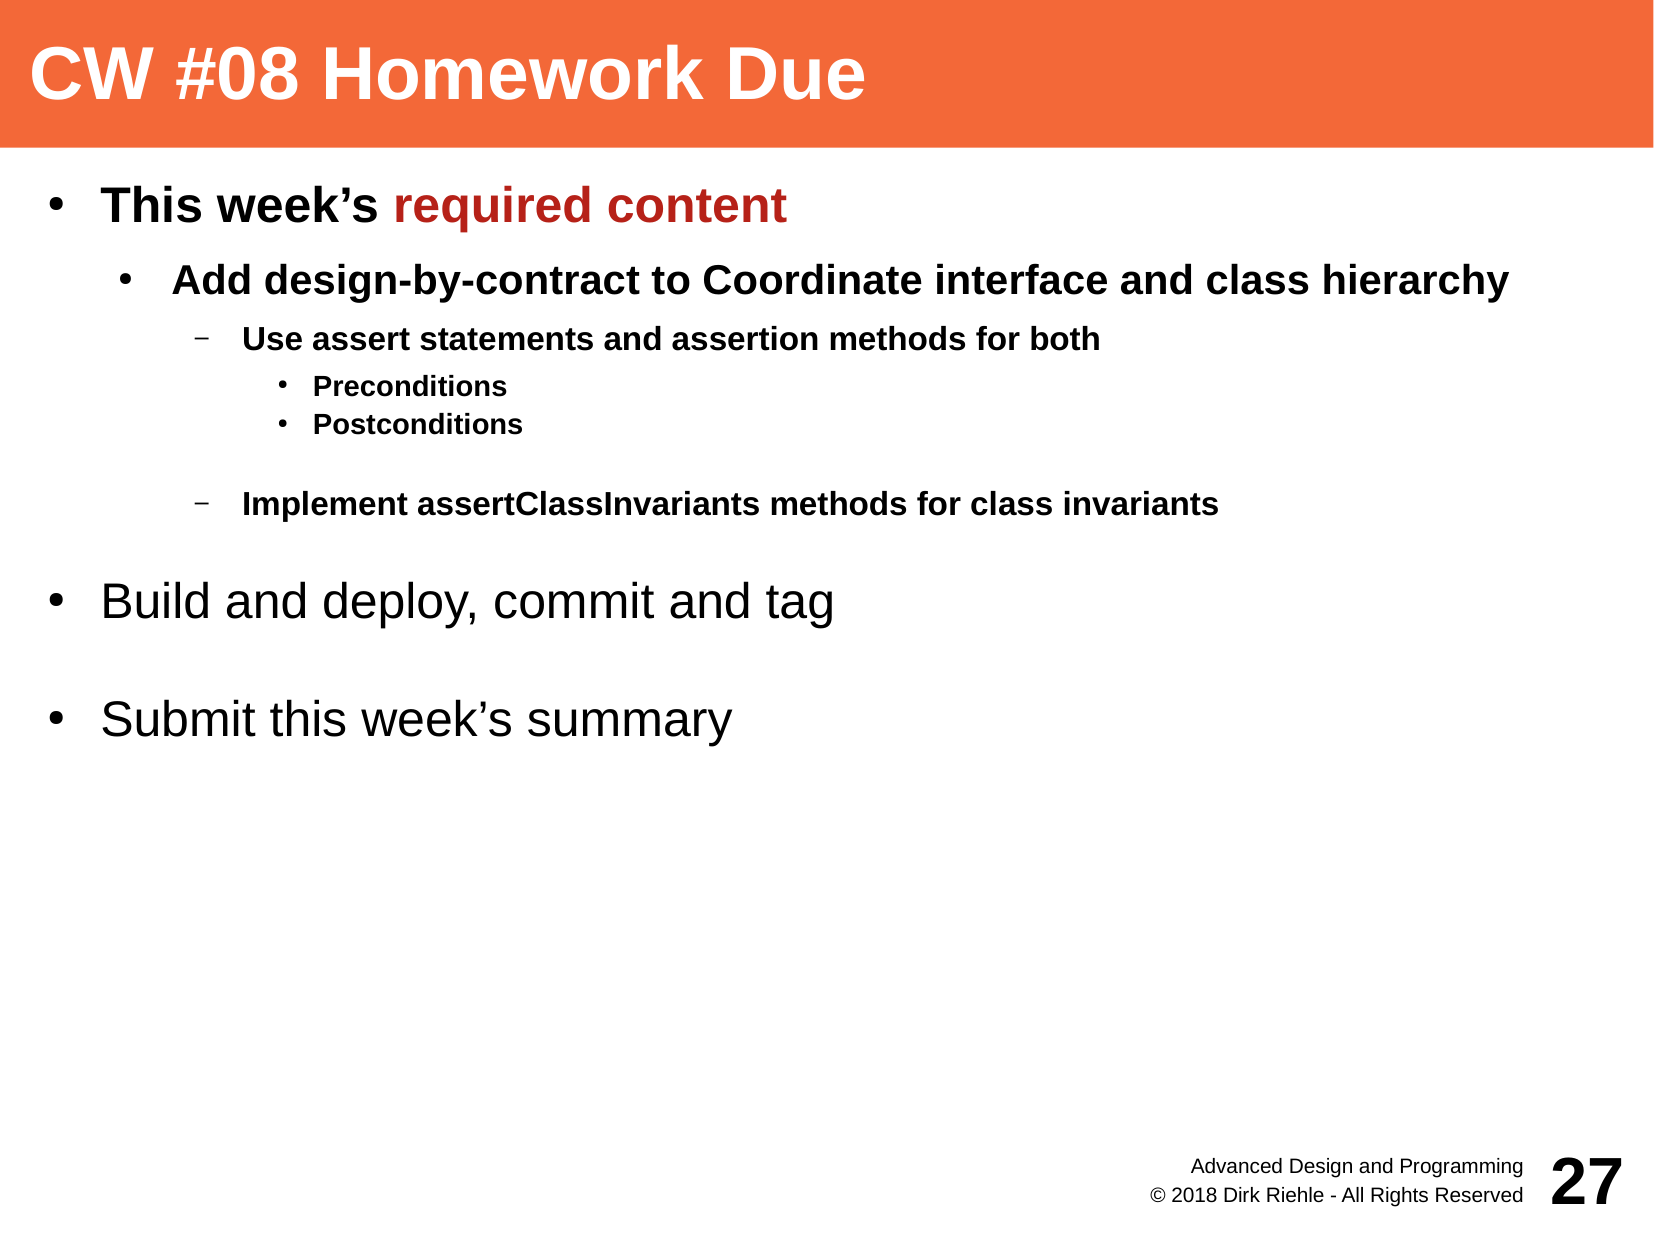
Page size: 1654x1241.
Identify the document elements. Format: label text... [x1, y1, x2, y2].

title CW #08 Homework Due [0, 0, 1654, 148]
list This week’s required content Add design-by-contract to Coordinate interface and class hierarchy Use assert statements and assertion methods for both Preconditions Postconditions Implement assertClassInvariants methods for class invariants Build and deploy, commit and tag Submit this week’s summary [29, 177, 1625, 1211]
